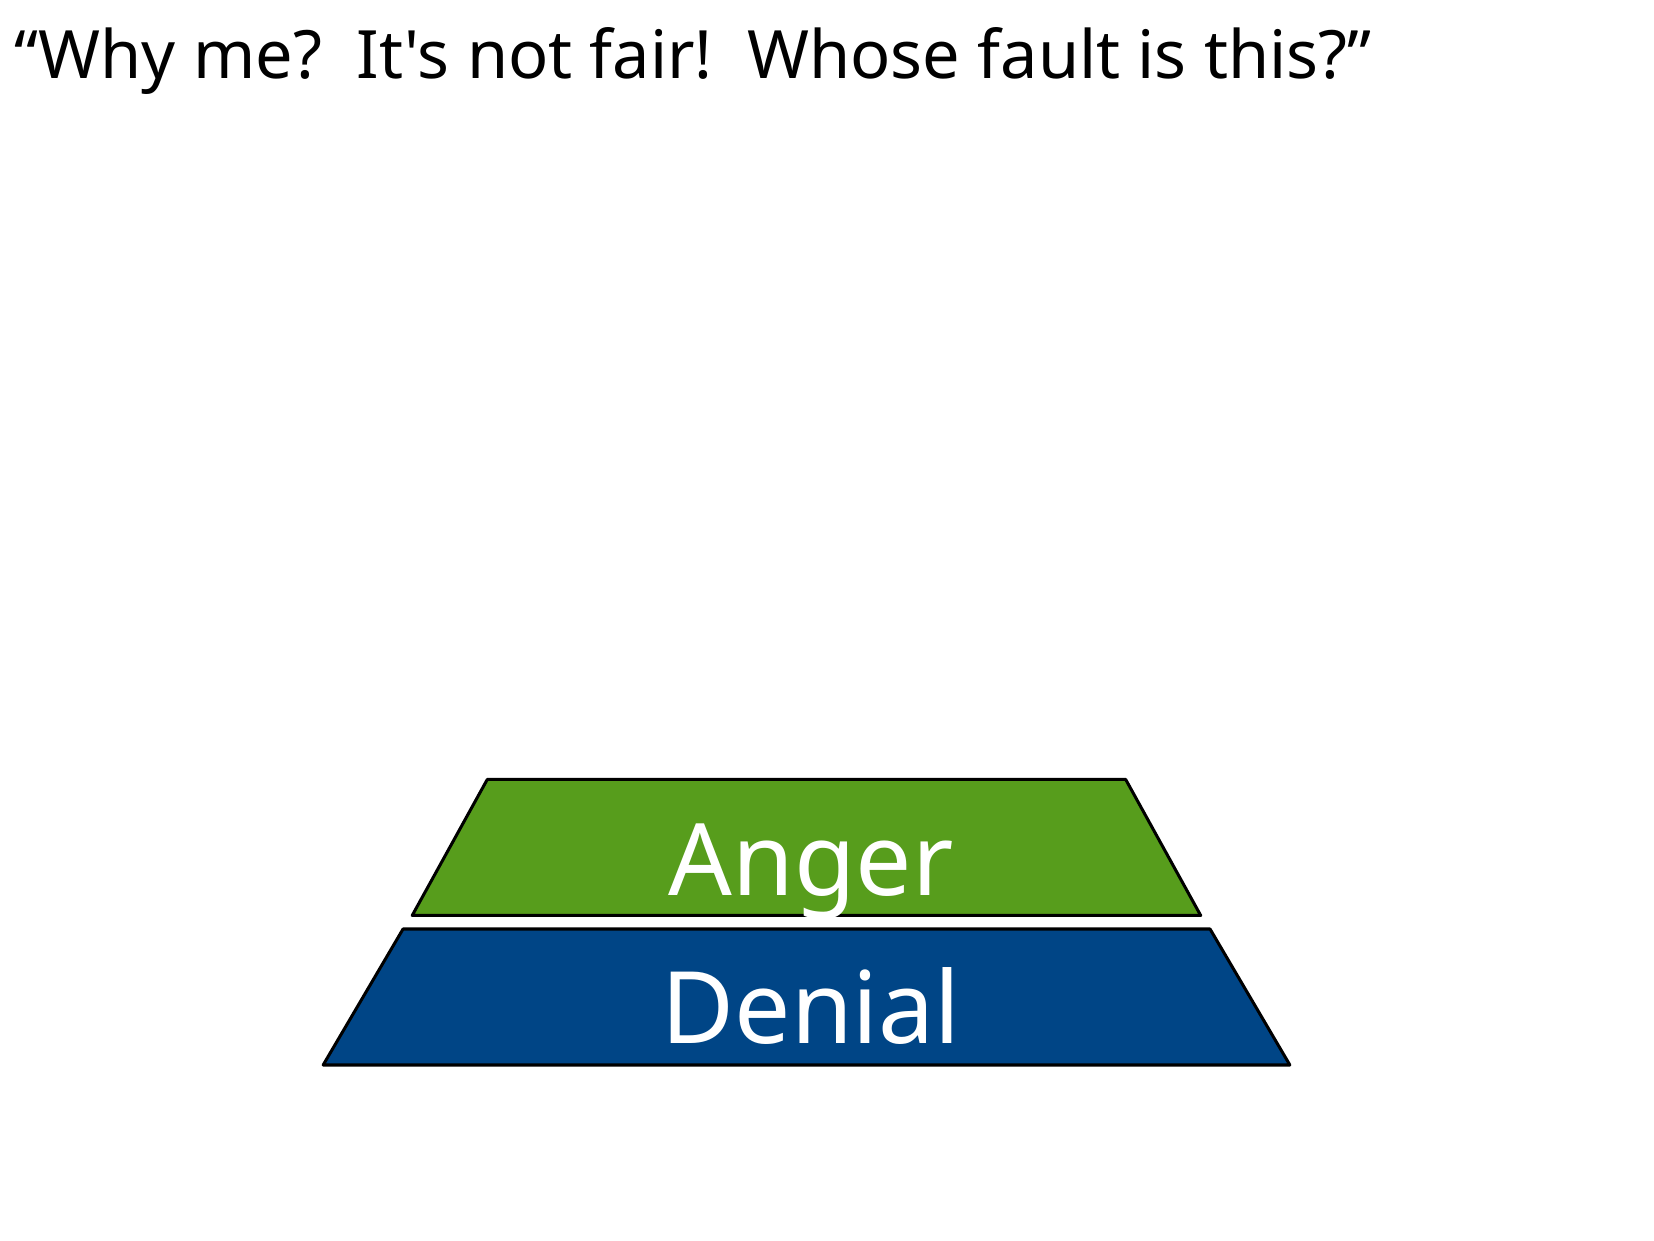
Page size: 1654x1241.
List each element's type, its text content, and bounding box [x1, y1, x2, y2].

text_box Denial [473, 929, 1149, 1057]
text_box [412, 805, 804, 916]
text_box “Why me? It's not fair! Whose fault is this?” [0, 0, 1654, 90]
text_box [838, 821, 1201, 916]
text_box Anger [473, 781, 1149, 909]
text_box [323, 928, 1290, 1066]
